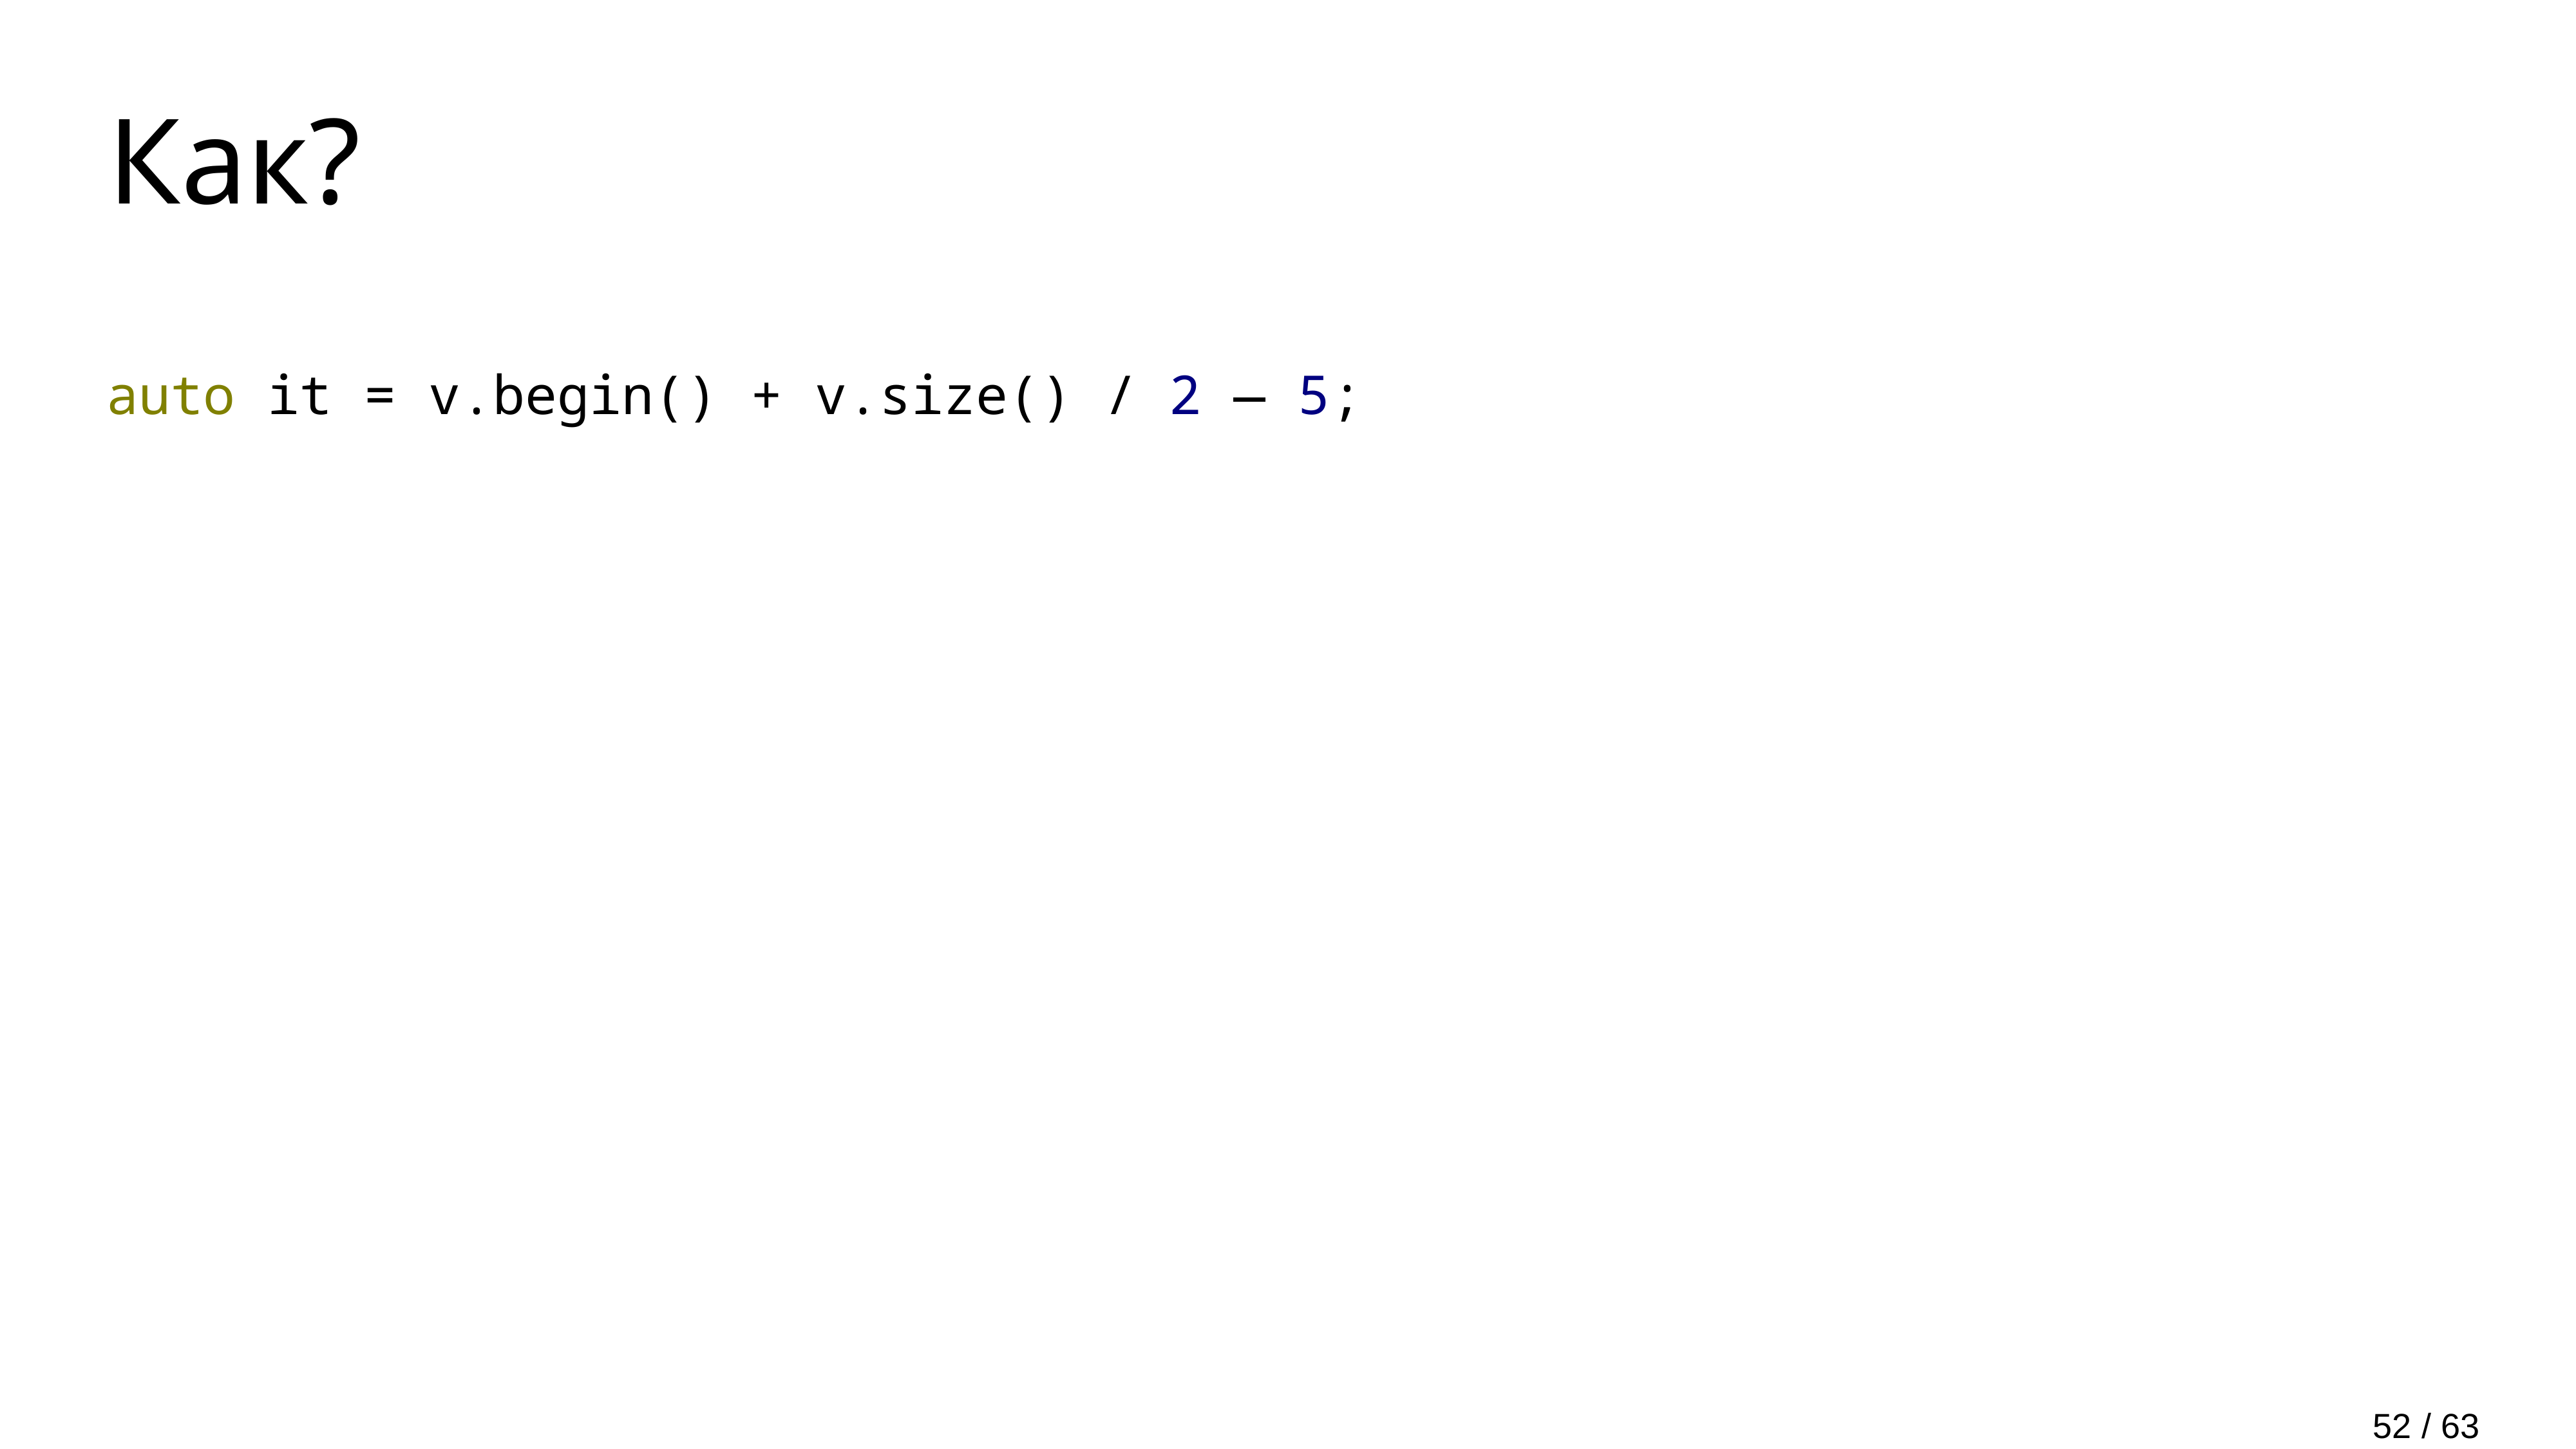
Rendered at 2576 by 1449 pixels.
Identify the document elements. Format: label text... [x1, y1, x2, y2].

text_box <number> / 63 [2363, 1402, 2576, 1449]
title Как? [108, 80, 2468, 242]
list auto it = v.begin() + v.size() / 2 — 5; [0, 295, 2576, 1449]
